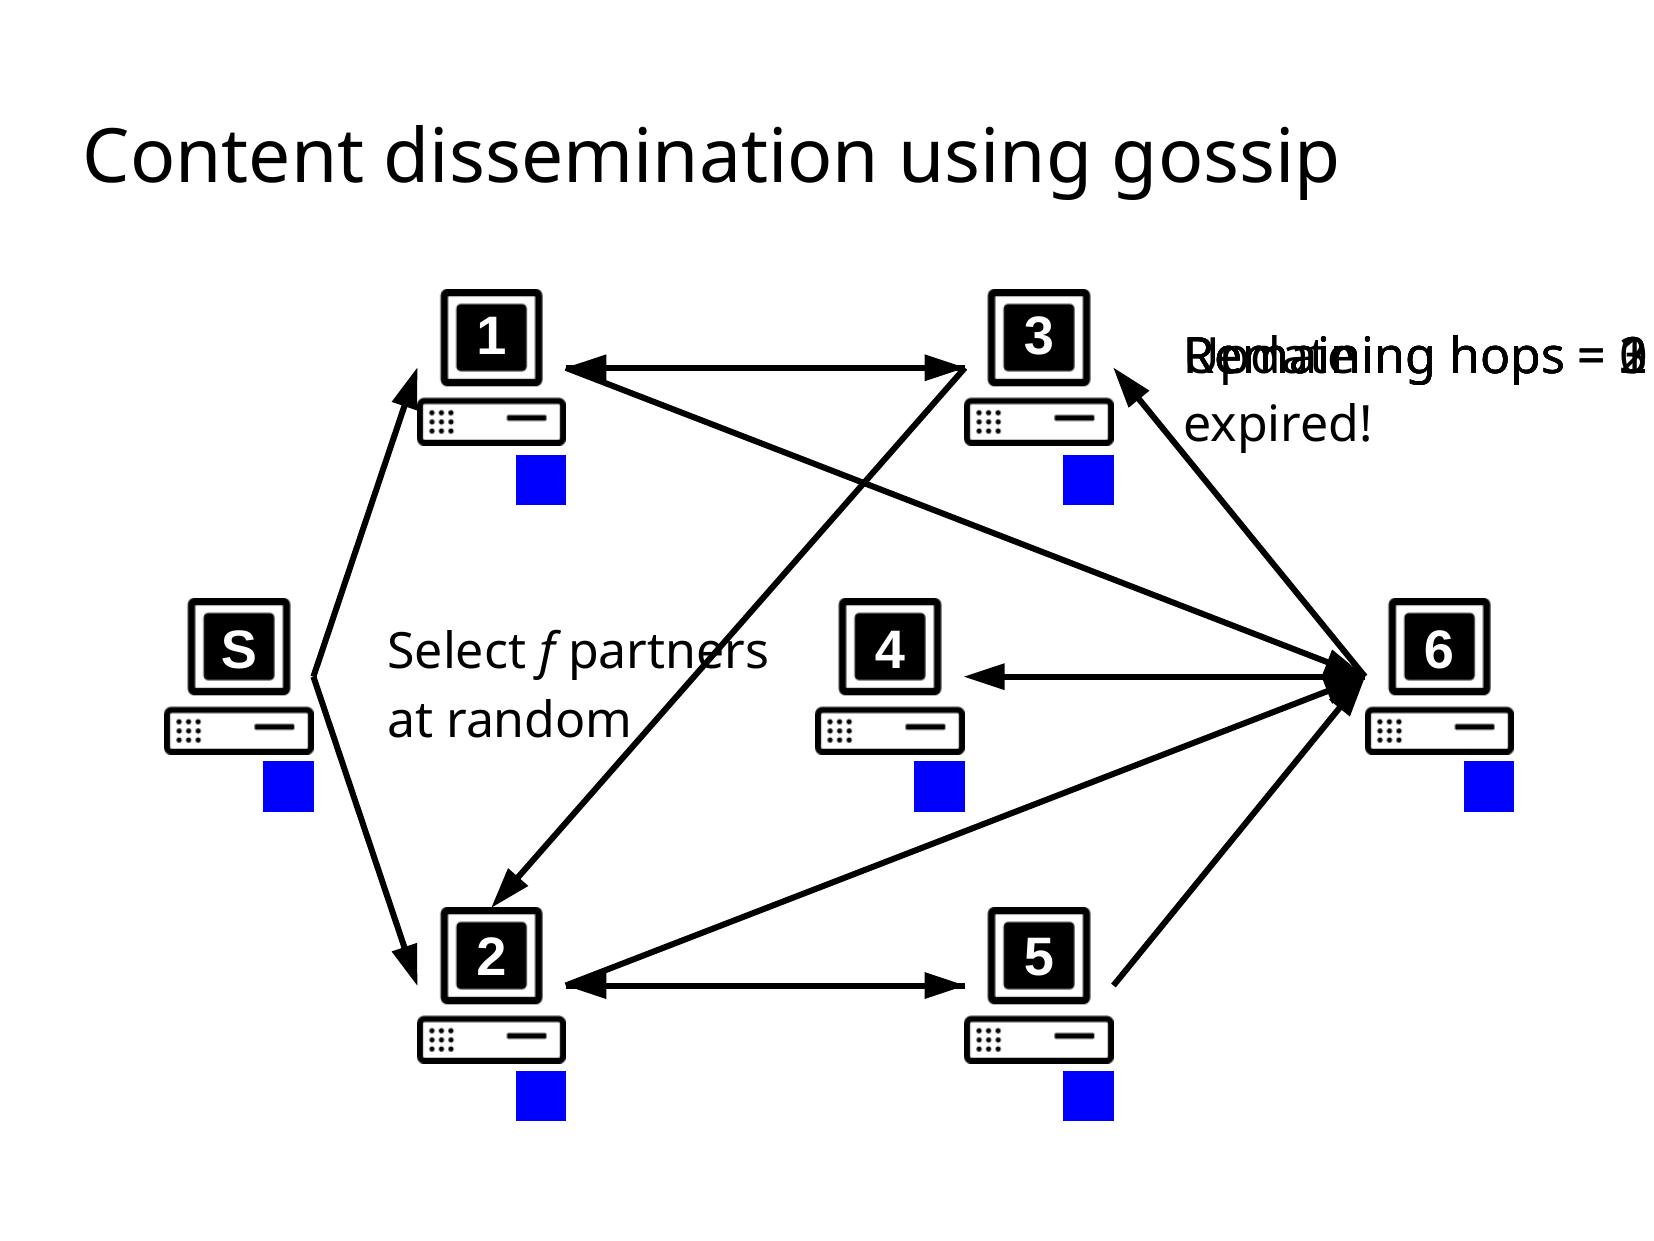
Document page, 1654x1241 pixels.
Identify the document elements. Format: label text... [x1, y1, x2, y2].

text_box 5 [1009, 918, 1070, 995]
text_box 4 [859, 611, 920, 688]
text_box 3 [1009, 297, 1070, 374]
picture [417, 289, 566, 446]
picture [417, 907, 566, 1064]
text_box [1063, 1071, 1114, 1121]
text_box Remaining hops = 0 [1573, 312, 1654, 384]
text_box [516, 1071, 566, 1121]
text_box [516, 455, 566, 505]
picture [1365, 598, 1514, 755]
picture [815, 598, 965, 755]
text_box [914, 761, 965, 812]
text_box [263, 761, 314, 812]
picture [964, 289, 1114, 446]
title Content dissemination using gossip [82, 49, 1571, 257]
text_box Update expired! [1168, 312, 1573, 384]
text_box Select f partners at random [372, 607, 799, 736]
text_box 2 [461, 918, 522, 995]
text_box [1464, 761, 1514, 812]
picture [964, 907, 1114, 1064]
text_box 1 [461, 297, 522, 374]
picture [164, 598, 314, 755]
text_box 6 [1409, 611, 1470, 688]
text_box S [206, 611, 273, 688]
text_box [1063, 455, 1114, 505]
